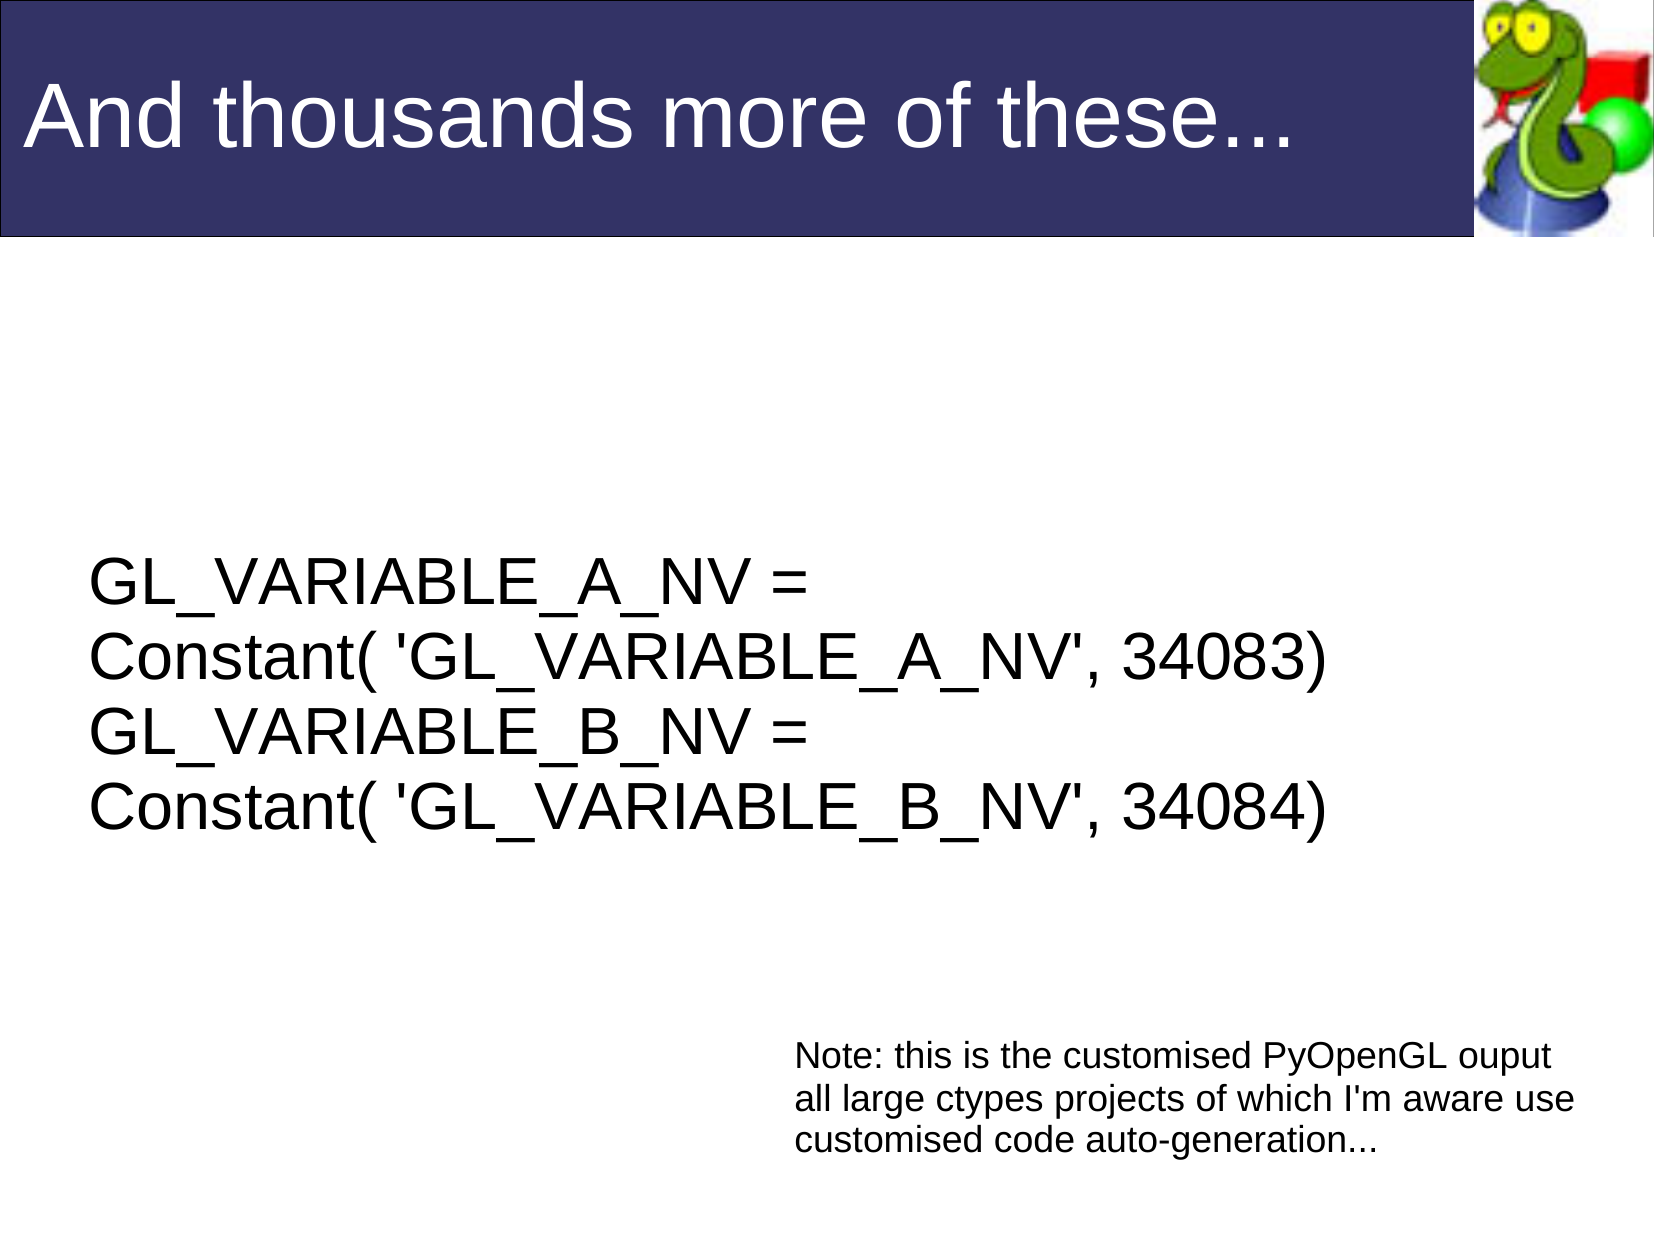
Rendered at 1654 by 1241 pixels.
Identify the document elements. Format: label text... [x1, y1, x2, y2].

text_box Note: this is the customised PyOpenGL ouput all large ctypes projects of which I'm aware use customised code auto-generation... [779, 1027, 1589, 1169]
title And thousands more of these... [23, 11, 1477, 219]
picture [1474, 0, 1654, 237]
subtitle GL_VARIABLE_A_NV = Constant( 'GL_VARIABLE_A_NV', 34083) GL_VARIABLE_B_NV = Constant( 'GL_VARIABLE_B_NV', 34084) [88, 450, 1565, 938]
